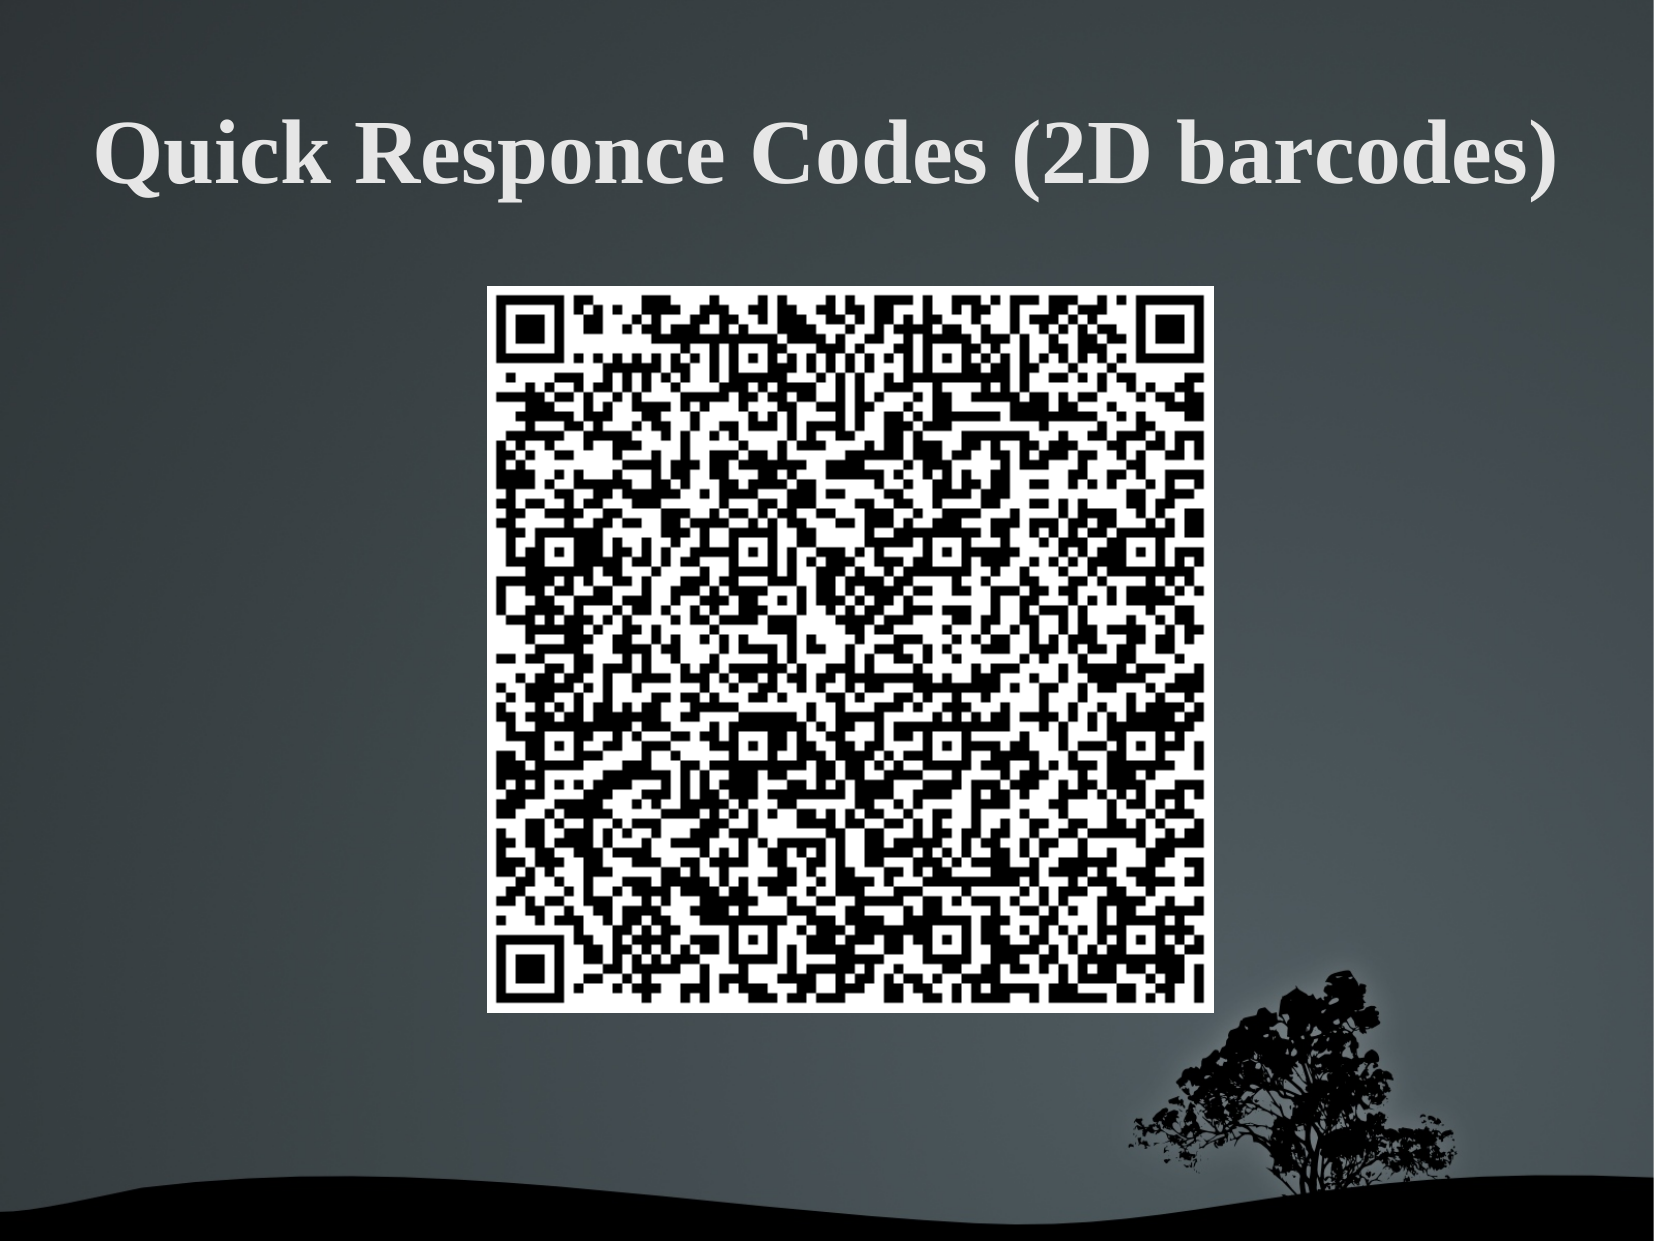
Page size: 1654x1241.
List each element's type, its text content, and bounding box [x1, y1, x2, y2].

title Quick Responce Codes (2D barcodes) [82, 49, 1571, 257]
picture [0, 0, 1654, 1241]
